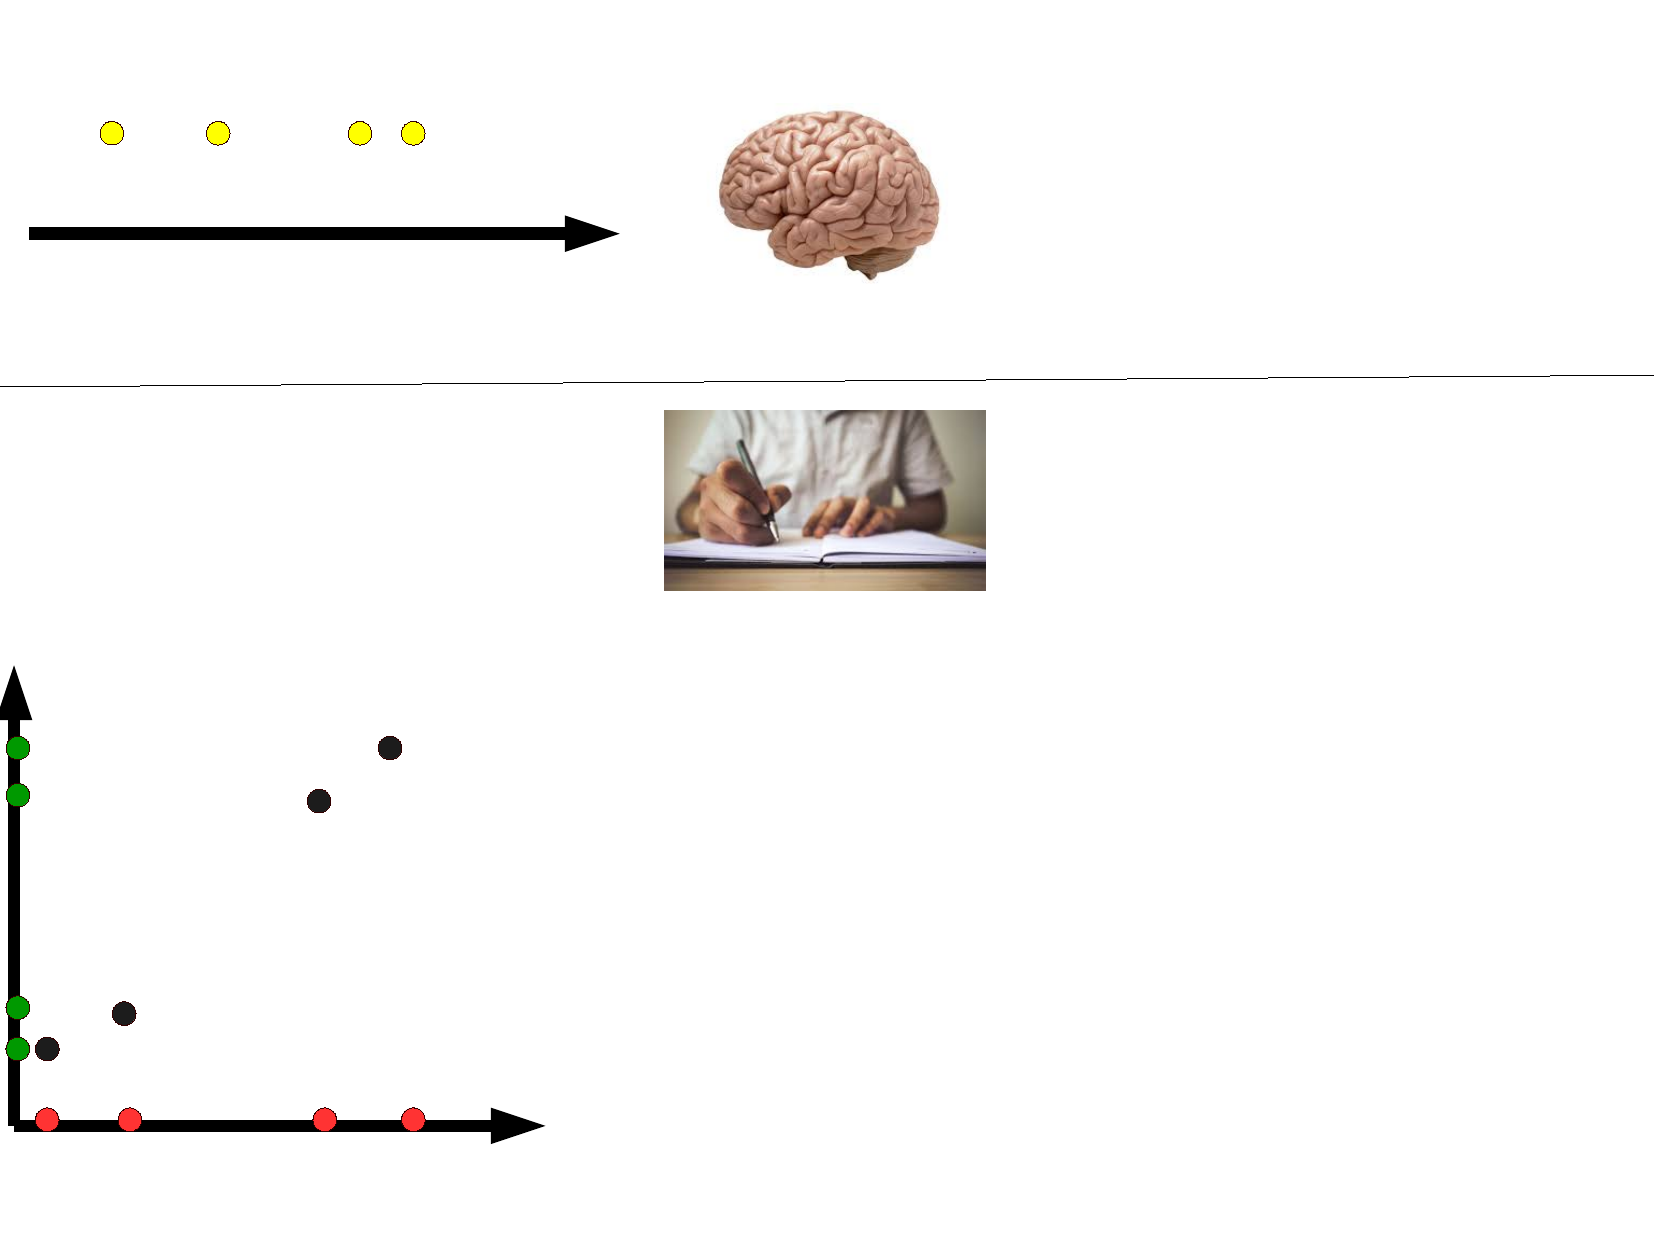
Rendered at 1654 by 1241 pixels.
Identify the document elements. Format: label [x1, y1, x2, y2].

text_box [307, 789, 331, 813]
text_box [206, 121, 231, 146]
picture [673, 103, 995, 284]
text_box [100, 121, 124, 145]
text_box [312, 1107, 337, 1132]
text_box [5, 995, 30, 1020]
picture [664, 410, 986, 591]
text_box [6, 736, 30, 760]
text_box [112, 1001, 137, 1026]
text_box [118, 1107, 142, 1132]
text_box [348, 121, 372, 146]
text_box [35, 1037, 60, 1061]
text_box [401, 121, 426, 146]
text_box [6, 783, 30, 807]
text_box [401, 1107, 426, 1132]
text_box [35, 1107, 60, 1132]
text_box [378, 736, 402, 760]
text_box [5, 1037, 30, 1061]
